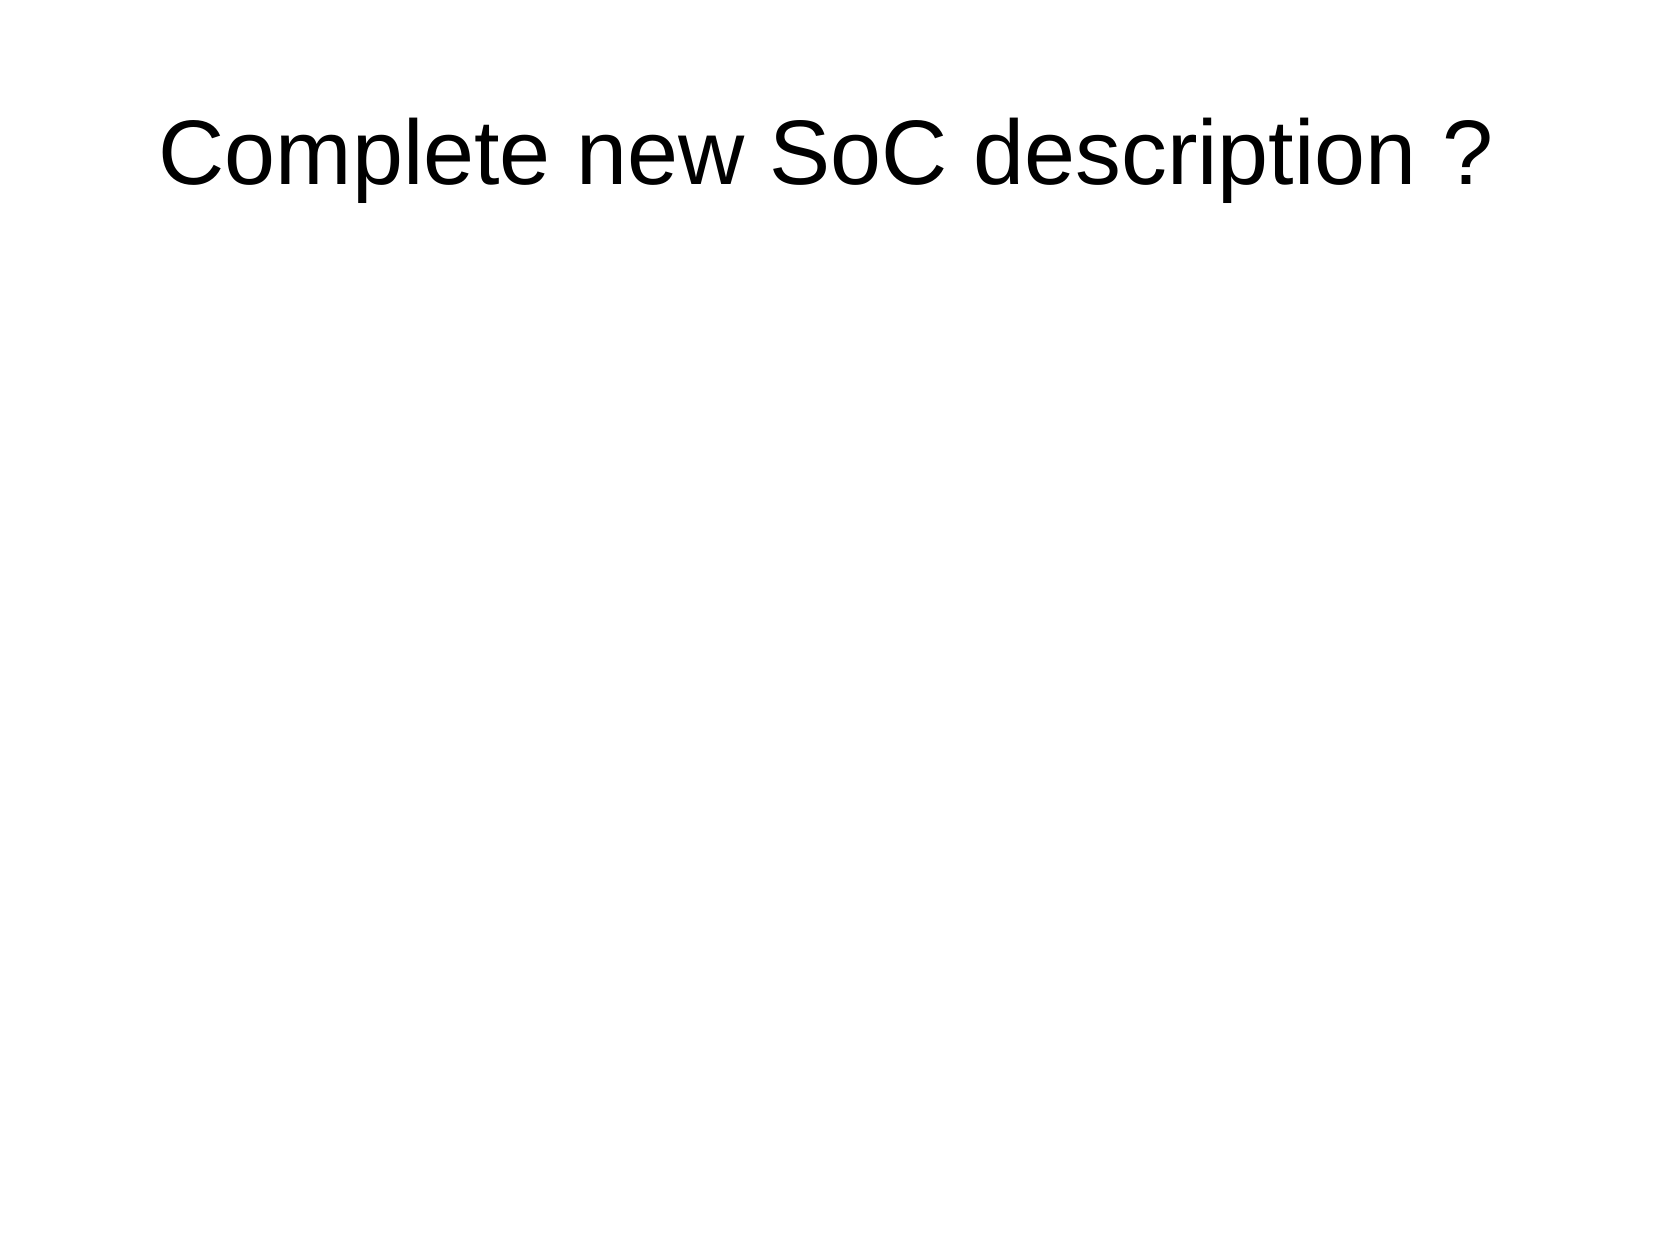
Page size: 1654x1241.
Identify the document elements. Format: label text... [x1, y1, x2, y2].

title Complete new SoC description ? [82, 49, 1571, 257]
